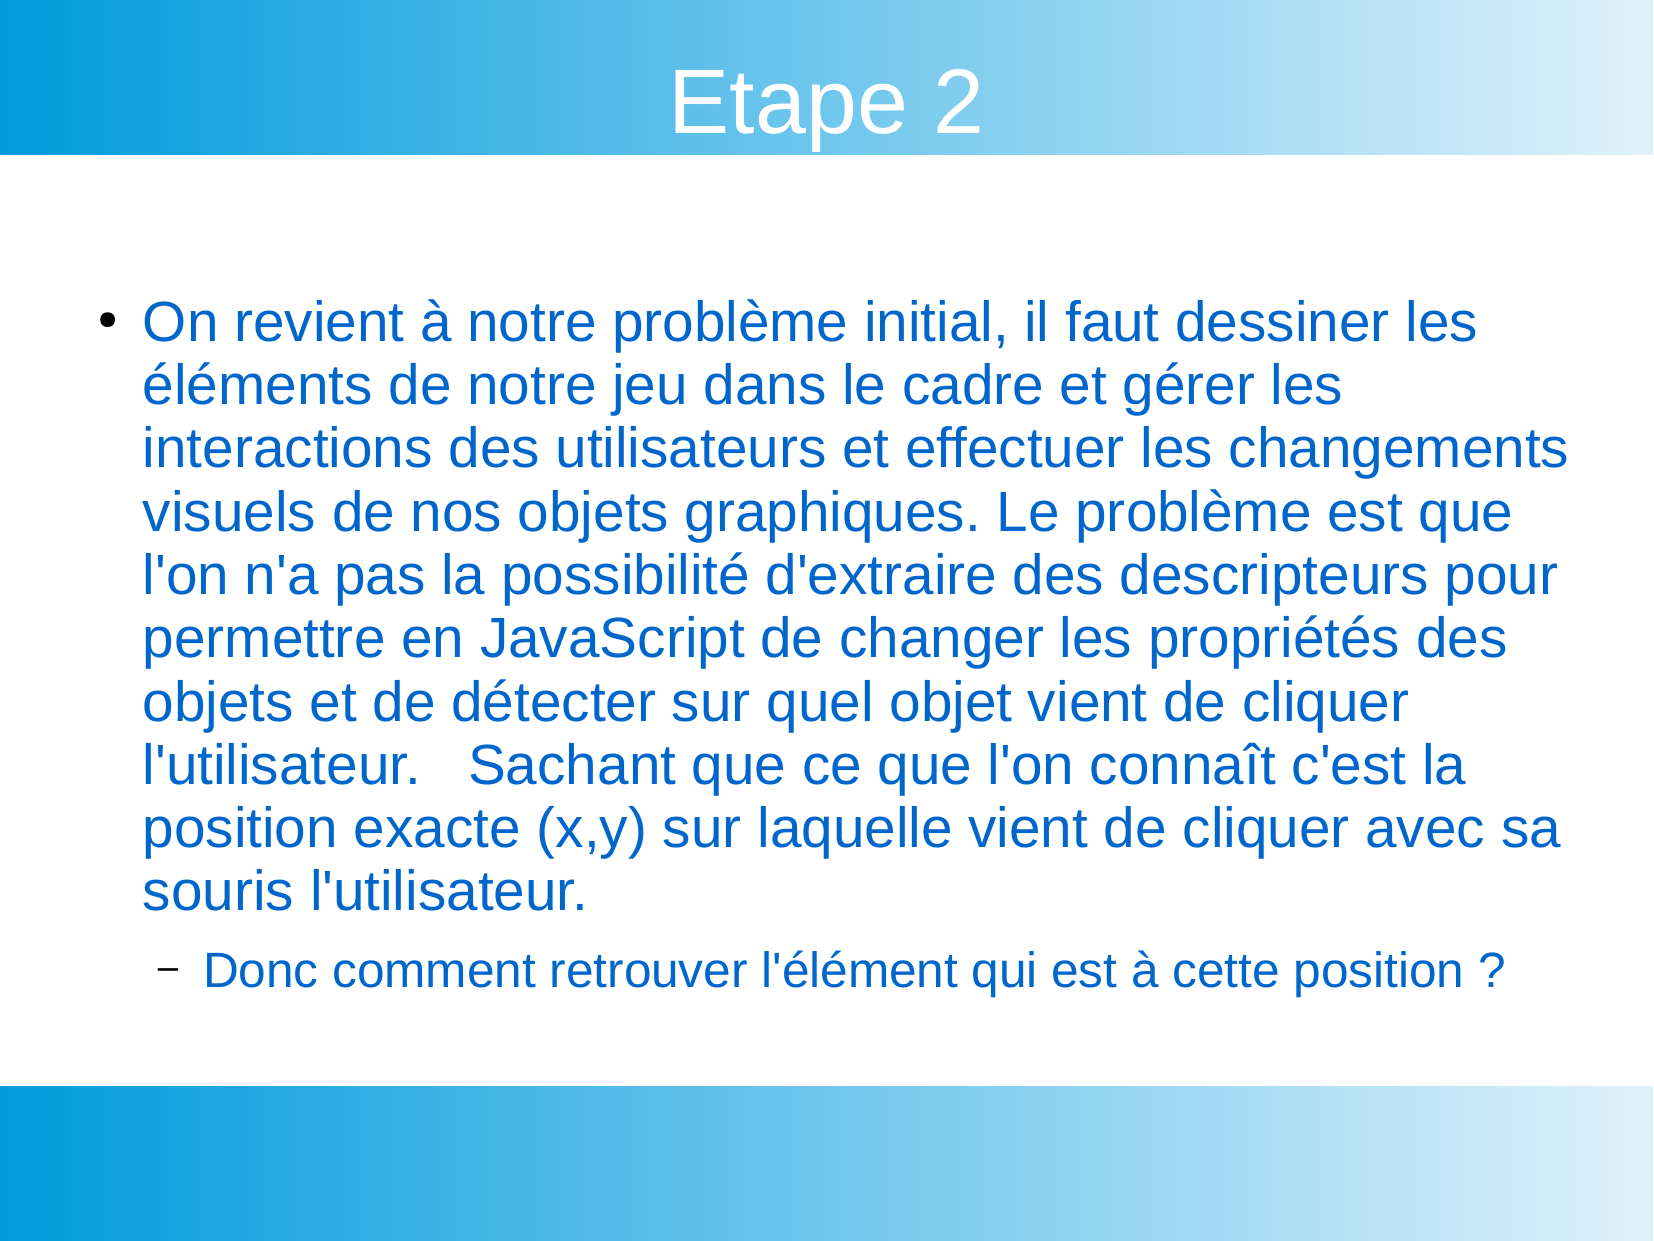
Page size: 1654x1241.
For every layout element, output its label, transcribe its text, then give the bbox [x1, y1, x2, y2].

list On revient à notre problème initial, il faut dessiner les éléments de notre jeu dans le cadre et gérer les interactions des utilisateurs et effectuer les changements visuels de nos objets graphiques. Le problème est que l'on n'a pas la possibilité d'extraire des descripteurs pour permettre en JavaScript de changer les propriétés des objets et de détecter sur quel objet vient de cliquer l'utilisateur. Sachant que ce que l'on connaît c'est la position exacte (x,y) sur laquelle vient de cliquer avec sa souris l'utilisateur. Donc comment retrouver l'élément qui est à cette position ? [82, 290, 1571, 1010]
title Etape 2 [82, 49, 1571, 155]
